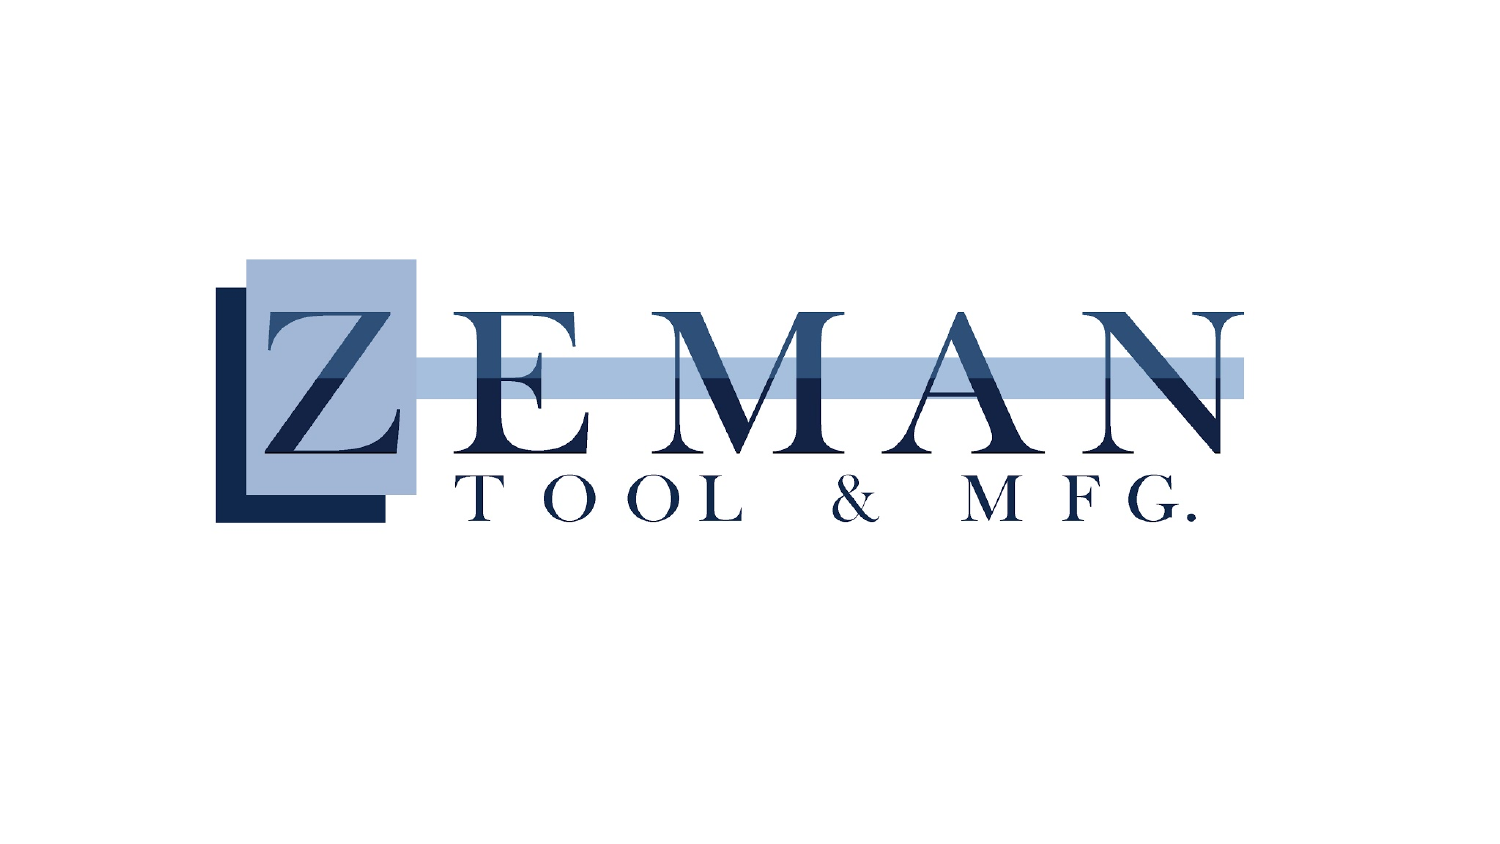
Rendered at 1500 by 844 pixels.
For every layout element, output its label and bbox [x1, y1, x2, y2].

picture [0, 230, 1500, 614]
